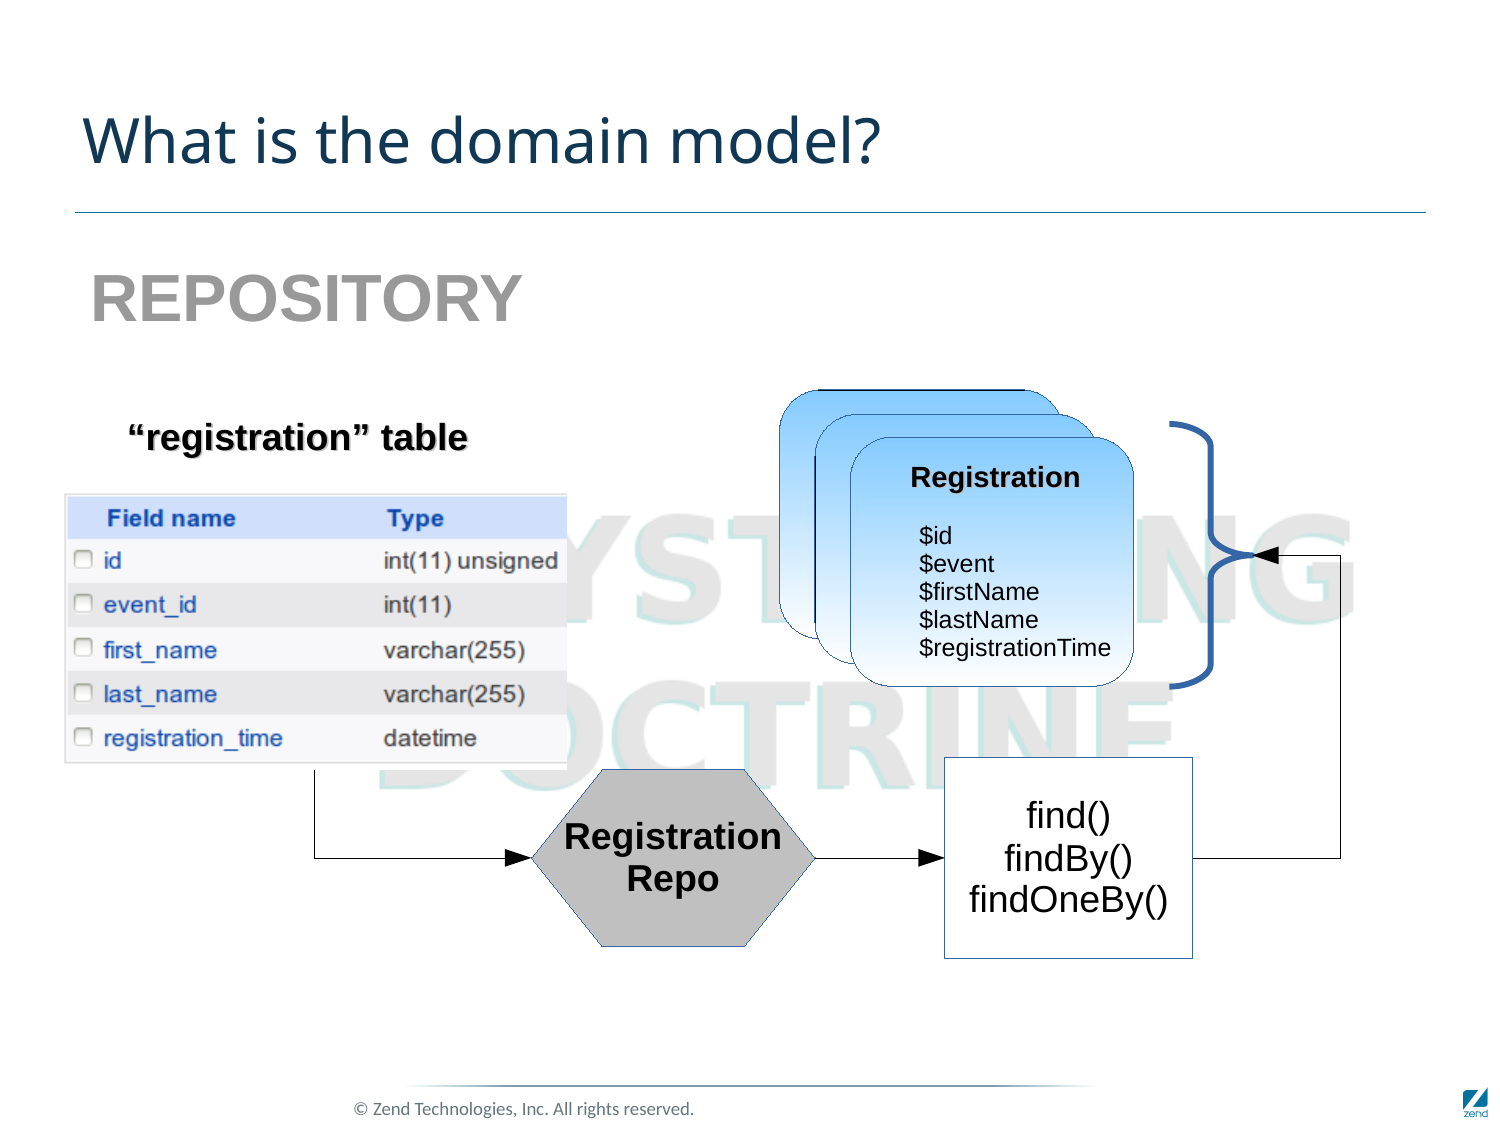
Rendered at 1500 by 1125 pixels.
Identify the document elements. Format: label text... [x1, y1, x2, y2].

text_box Registration $id $event $firstName $lastName $registrationTime [779, 389, 1060, 639]
text_box find() findBy() findOneBy() [944, 757, 1193, 959]
text_box Registration $id $event $firstName $lastName $registrationTime [850, 437, 1134, 687]
title Repository [75, 224, 1425, 365]
text_box “registration” table [112, 408, 484, 466]
text_box Registration Repo [532, 769, 816, 947]
picture [10, 239, 1500, 1004]
title What is the domain model? [75, 15, 1425, 224]
text_box Registration $id $event $firstName $lastName $registrationTime [814, 414, 1094, 664]
picture [1463, 1087, 1488, 1118]
